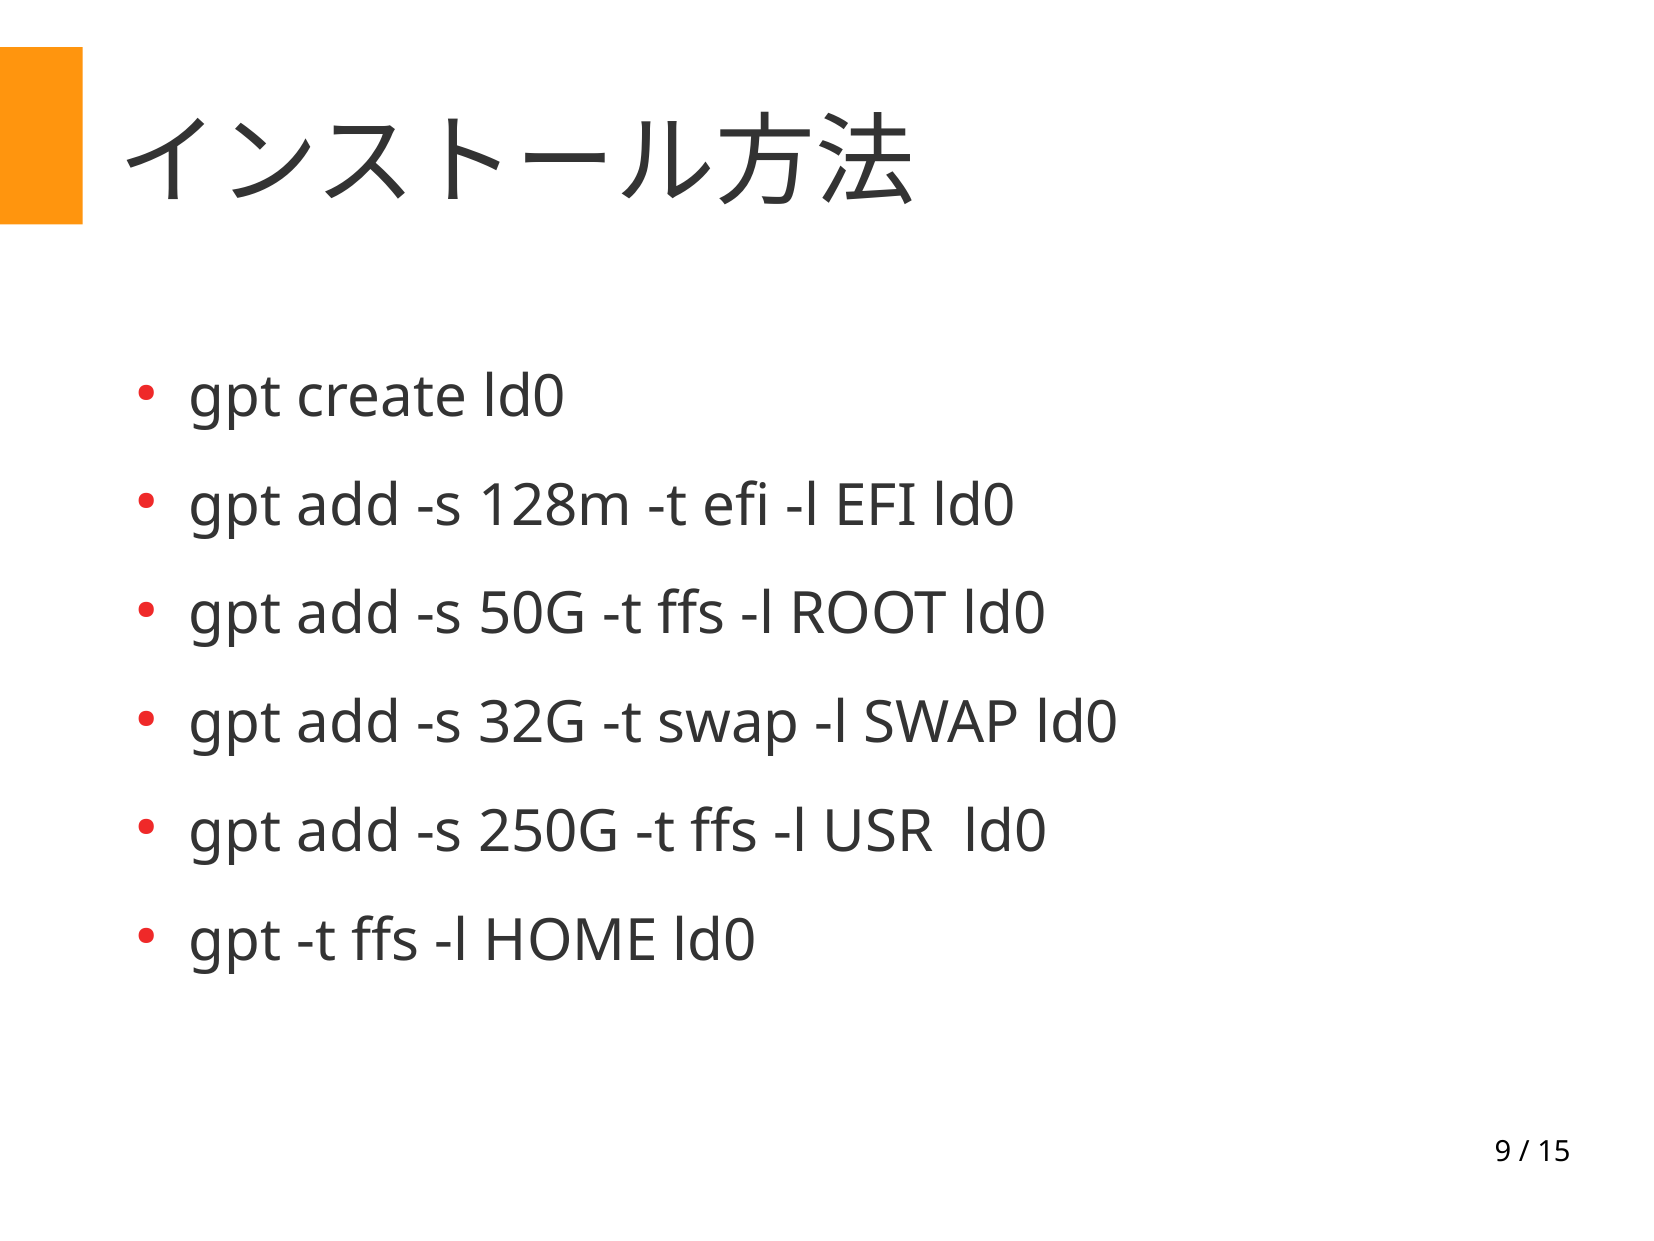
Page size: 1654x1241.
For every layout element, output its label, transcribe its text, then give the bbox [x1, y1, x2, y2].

list gpt create ld0 gpt add -s 128m -t efi -l EFI ld0 gpt add -s 50G -t ffs -l ROOT ld0 gpt add -s 32G -t swap -l SWAP ld0 gpt add -s 250G -t ffs -l USR ld0 gpt -t ffs -l HOME ld0 [118, 354, 1536, 1074]
title インストール方法 [118, 49, 1571, 257]
